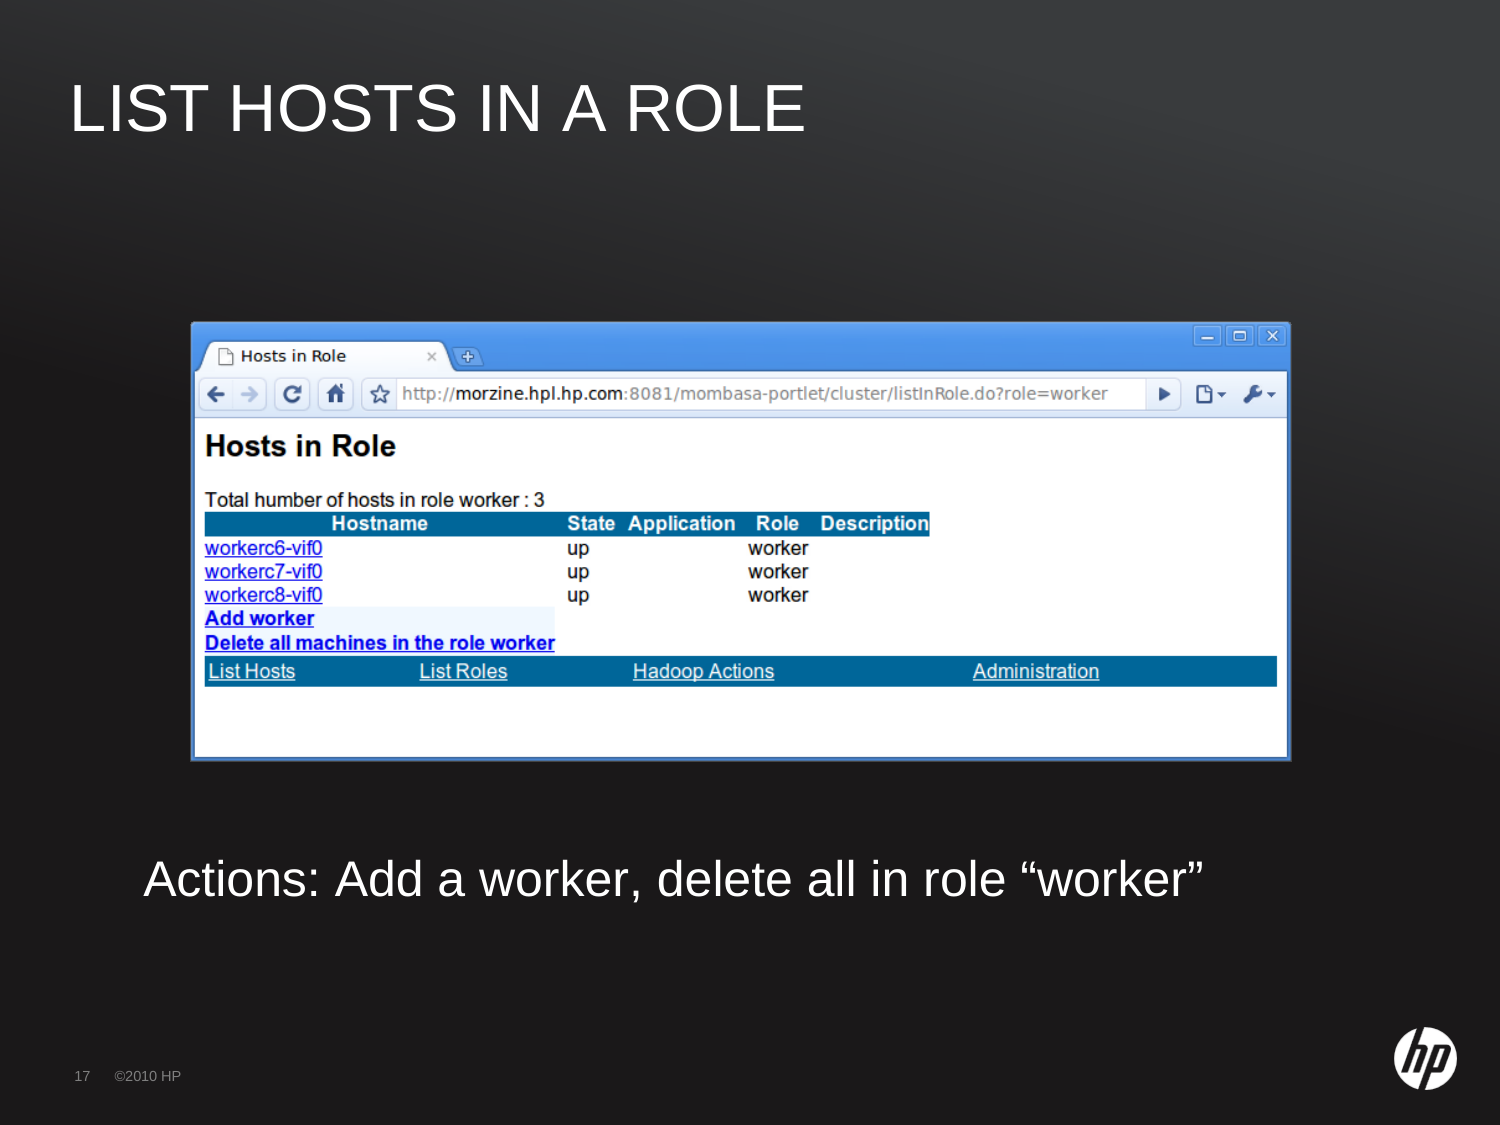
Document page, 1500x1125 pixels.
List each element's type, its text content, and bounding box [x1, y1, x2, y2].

picture [0, 0, 1500, 1125]
text_box Actions: Add a worker, delete all in role “worker” [128, 840, 1220, 916]
text_box LIST HOSTS IN A ROLE [54, 68, 1429, 213]
